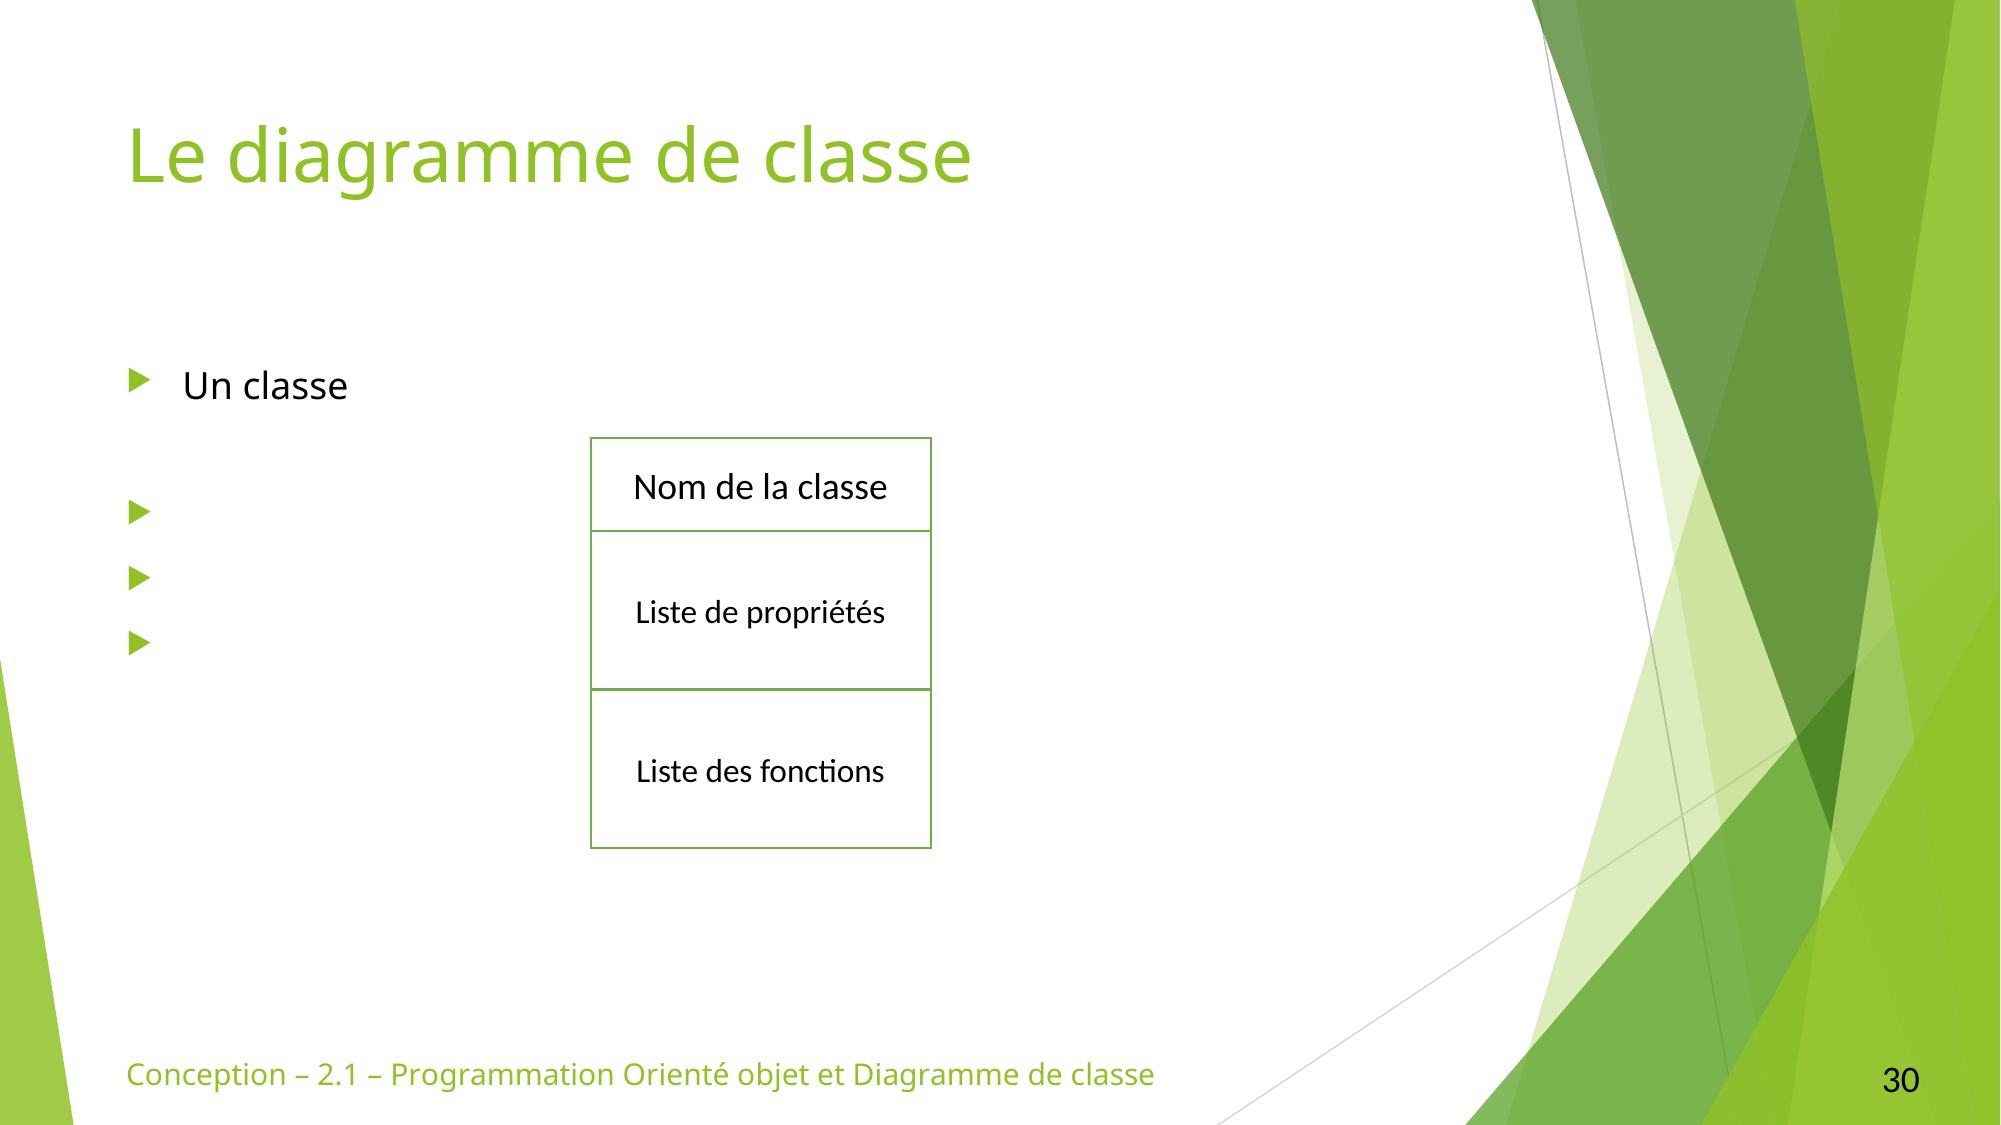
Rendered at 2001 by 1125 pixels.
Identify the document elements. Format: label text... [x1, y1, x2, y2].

text_box Conception – 2.1 – Programmation Orienté objet et Diagramme de classe [111, 1047, 1210, 1109]
title Le diagramme de classe [111, 99, 1522, 317]
text_box Liste des fonctions [591, 690, 931, 848]
text_box Liste de propriétés [591, 531, 931, 689]
text_box [1866, 1047, 1979, 1108]
text_box Nom de la classe [591, 438, 931, 531]
list Un classe [111, 354, 1522, 992]
